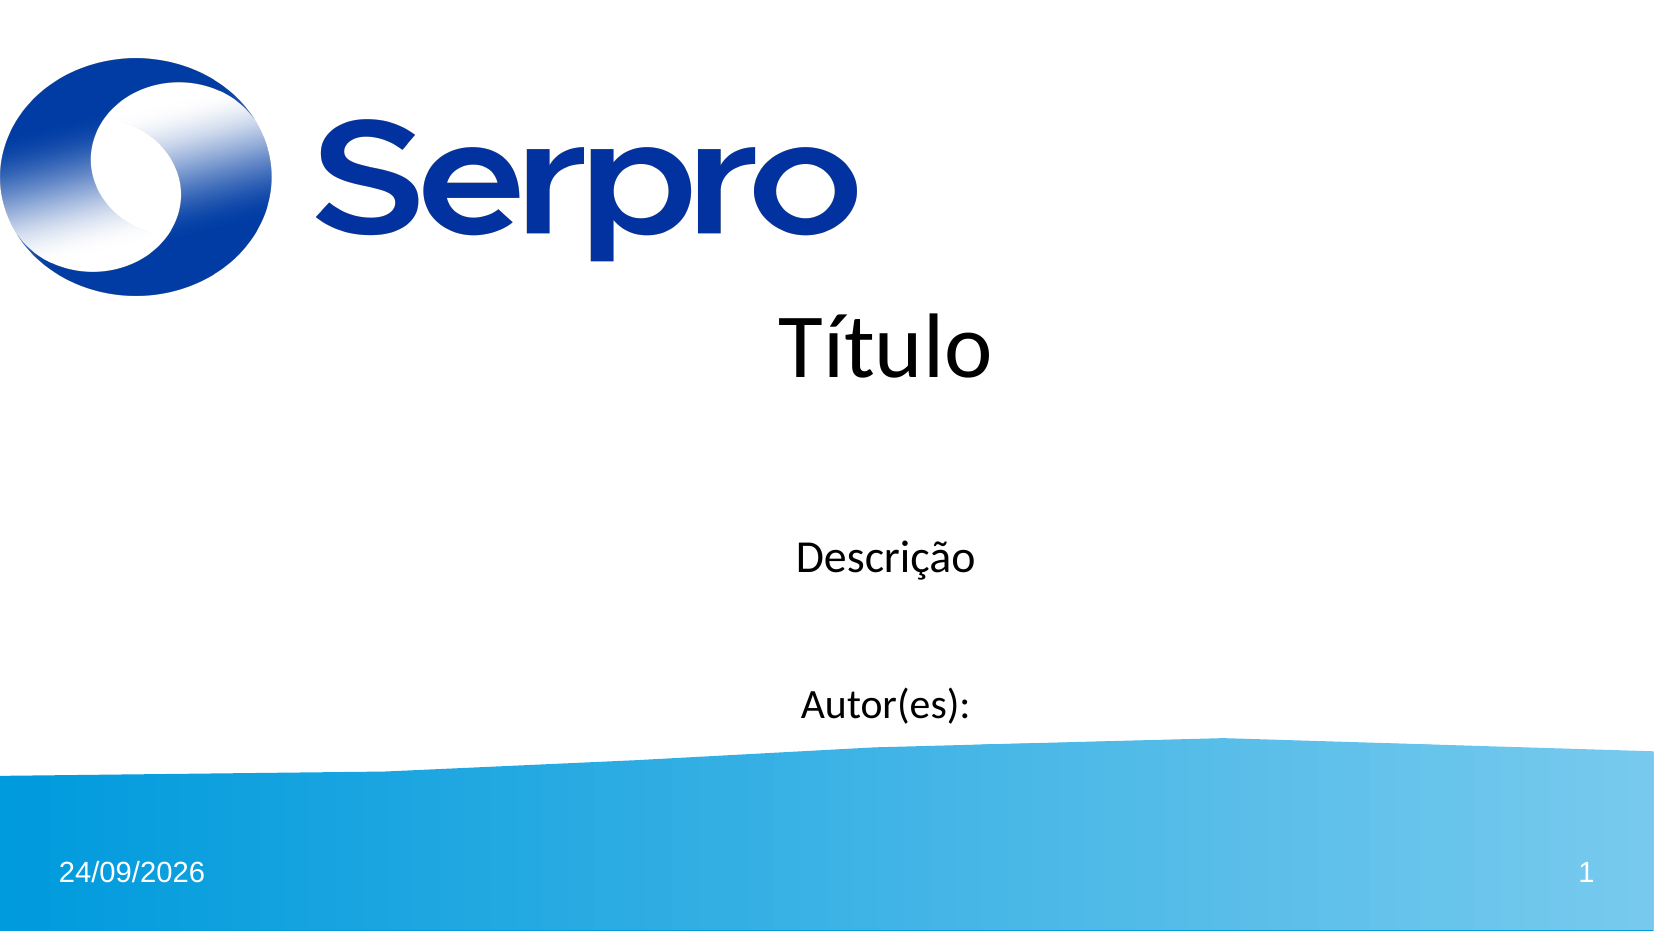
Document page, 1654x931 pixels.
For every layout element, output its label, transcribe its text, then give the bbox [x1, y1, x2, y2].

title Título [147, 265, 1625, 443]
title Autor(es): [147, 620, 1625, 798]
title Descrição [147, 472, 1625, 620]
picture [0, 58, 857, 296]
